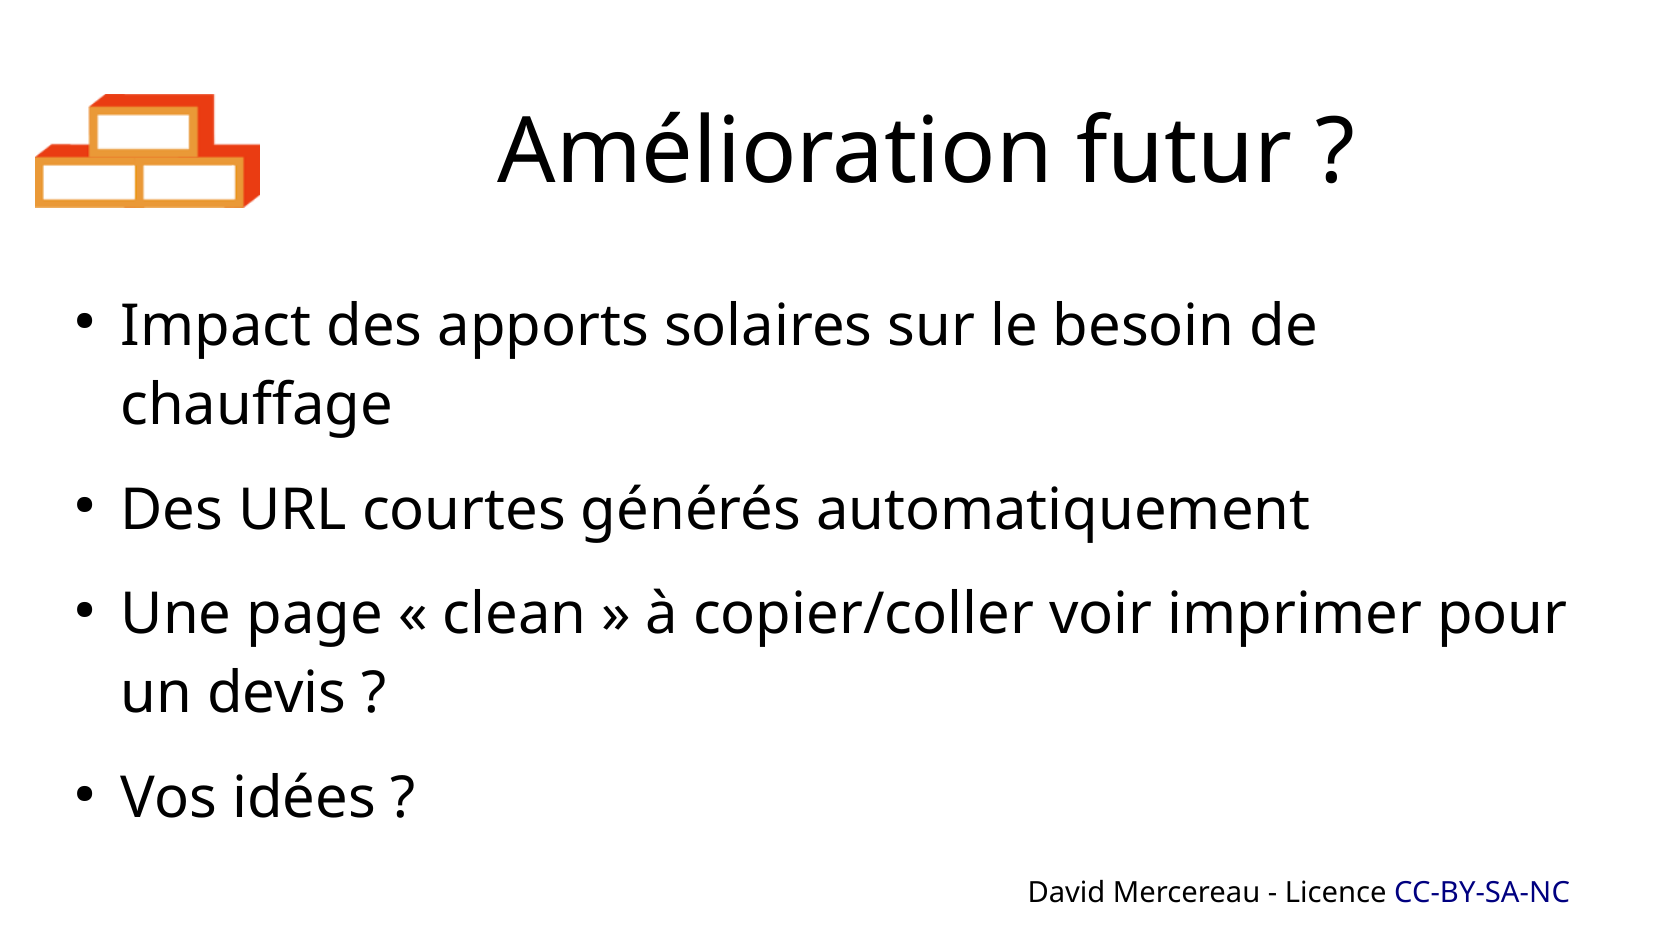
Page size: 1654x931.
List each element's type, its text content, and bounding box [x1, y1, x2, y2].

title Amélioration futur ? [271, 69, 1583, 225]
list Impact des apports solaires sur le besoin de chauffage Des URL courtes générés automatiquement Une page « clean » à copier/coller voir imprimer pour un devis ? Vos idées ? [59, 283, 1583, 839]
picture [35, 94, 260, 208]
